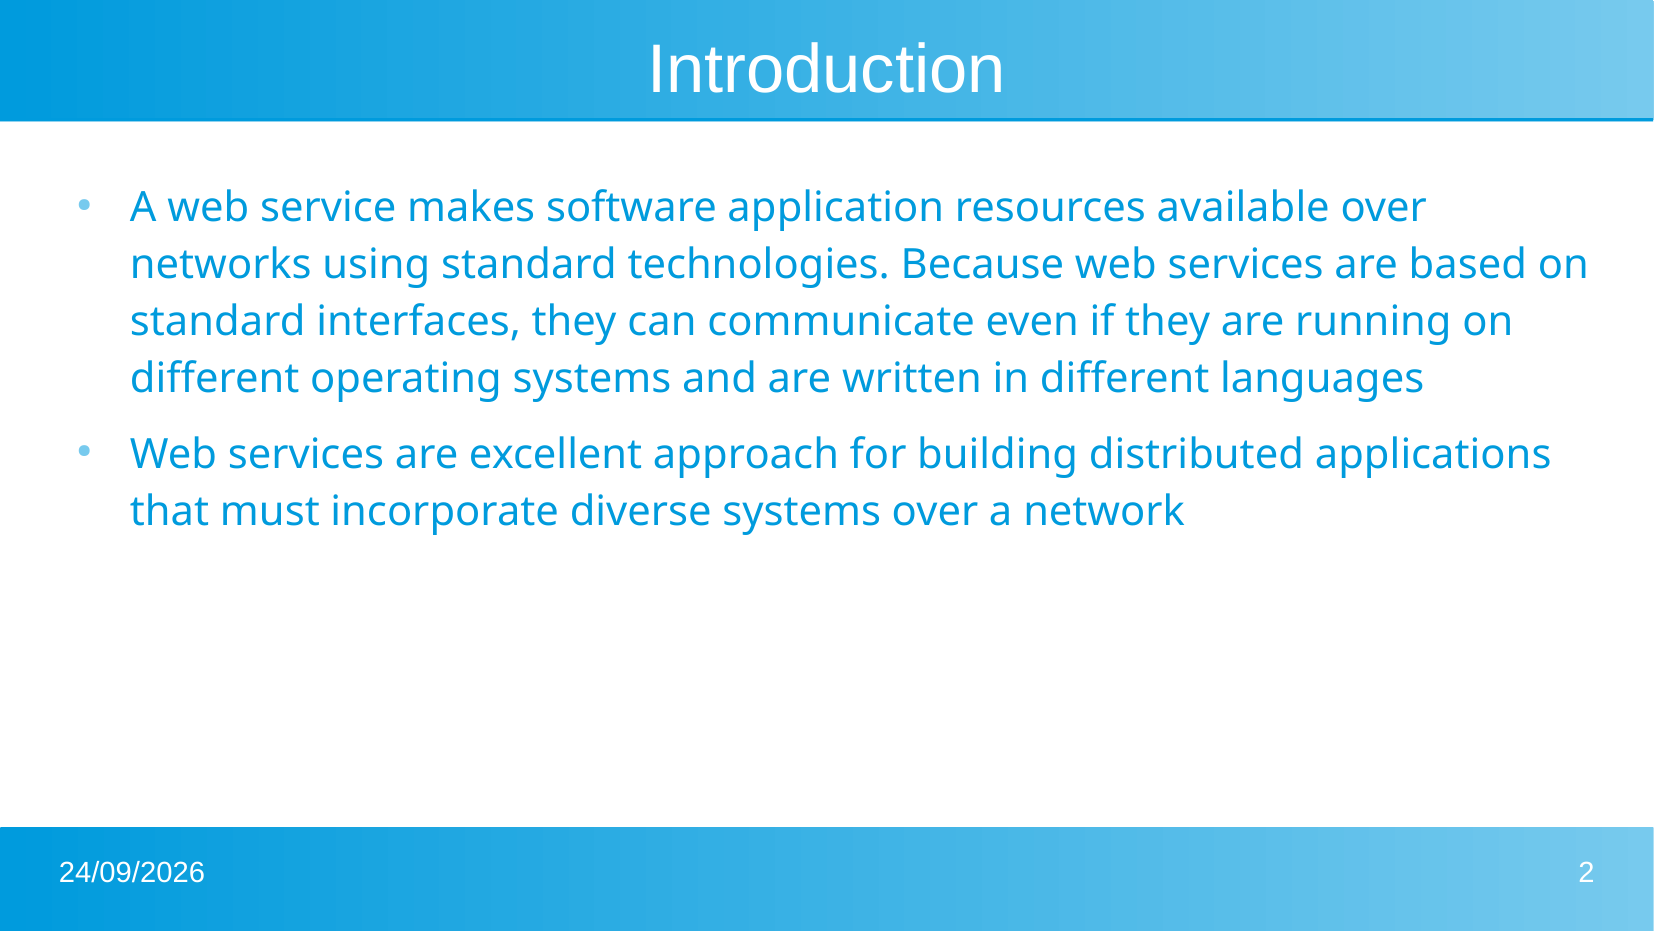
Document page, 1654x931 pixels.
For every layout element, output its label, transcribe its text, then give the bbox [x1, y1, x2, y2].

title Introduction [59, 29, 1595, 108]
list A web service makes software application resources available over networks using standard technologies. Because web services are based on standard interfaces, they can communicate even if they are running on different operating systems and are written in different languages Web services are excellent approach for building distributed applications that must incorporate diverse systems over a network [59, 177, 1595, 768]
